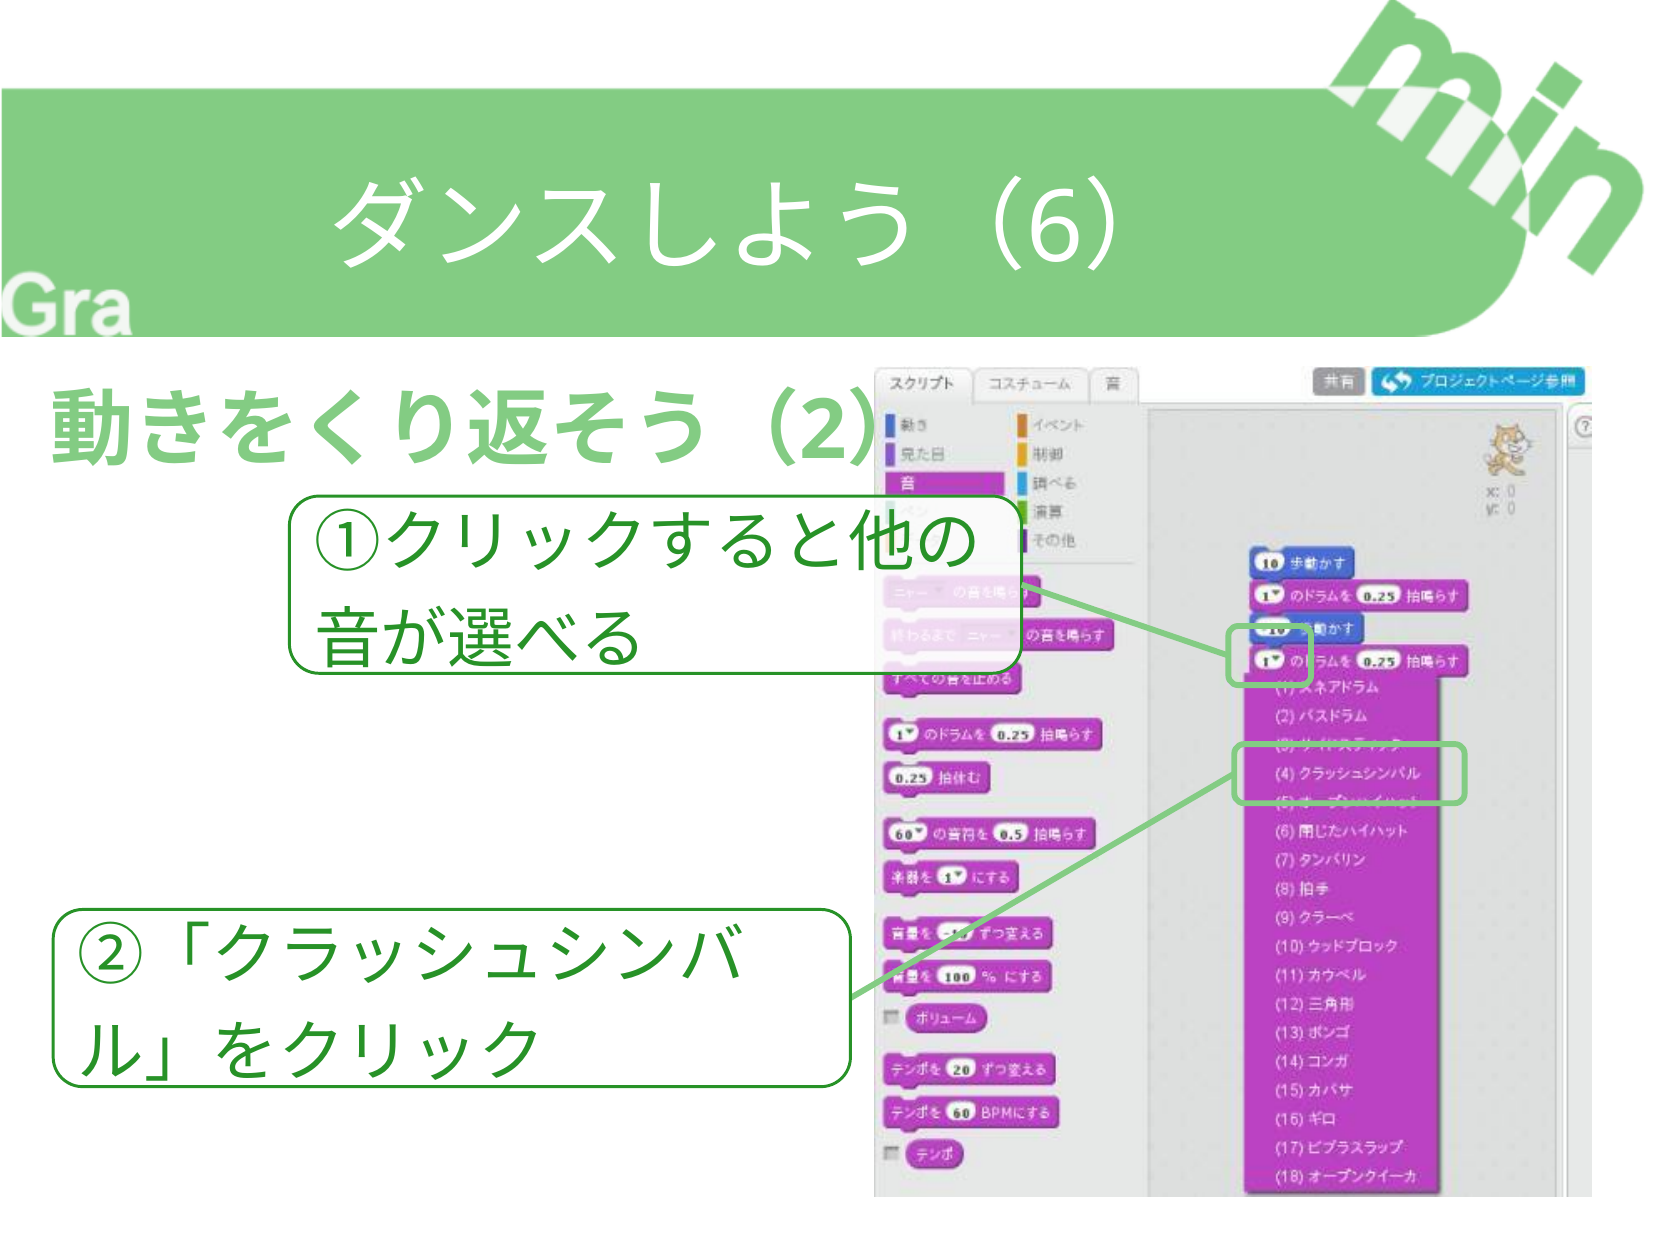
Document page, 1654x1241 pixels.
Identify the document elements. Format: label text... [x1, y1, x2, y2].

picture [1238, 748, 1461, 800]
text_box ①クリックすると他の音が選べる [289, 496, 1022, 674]
picture [1232, 629, 1308, 682]
title ダンスしよう（6） [11, 134, 1501, 303]
picture [1, 0, 1654, 337]
text_box 動きをくり返そう（2） [35, 354, 1630, 506]
picture [874, 506, 1592, 1197]
text_box ②「クラッシュシンバル」をクリック [53, 909, 851, 1087]
